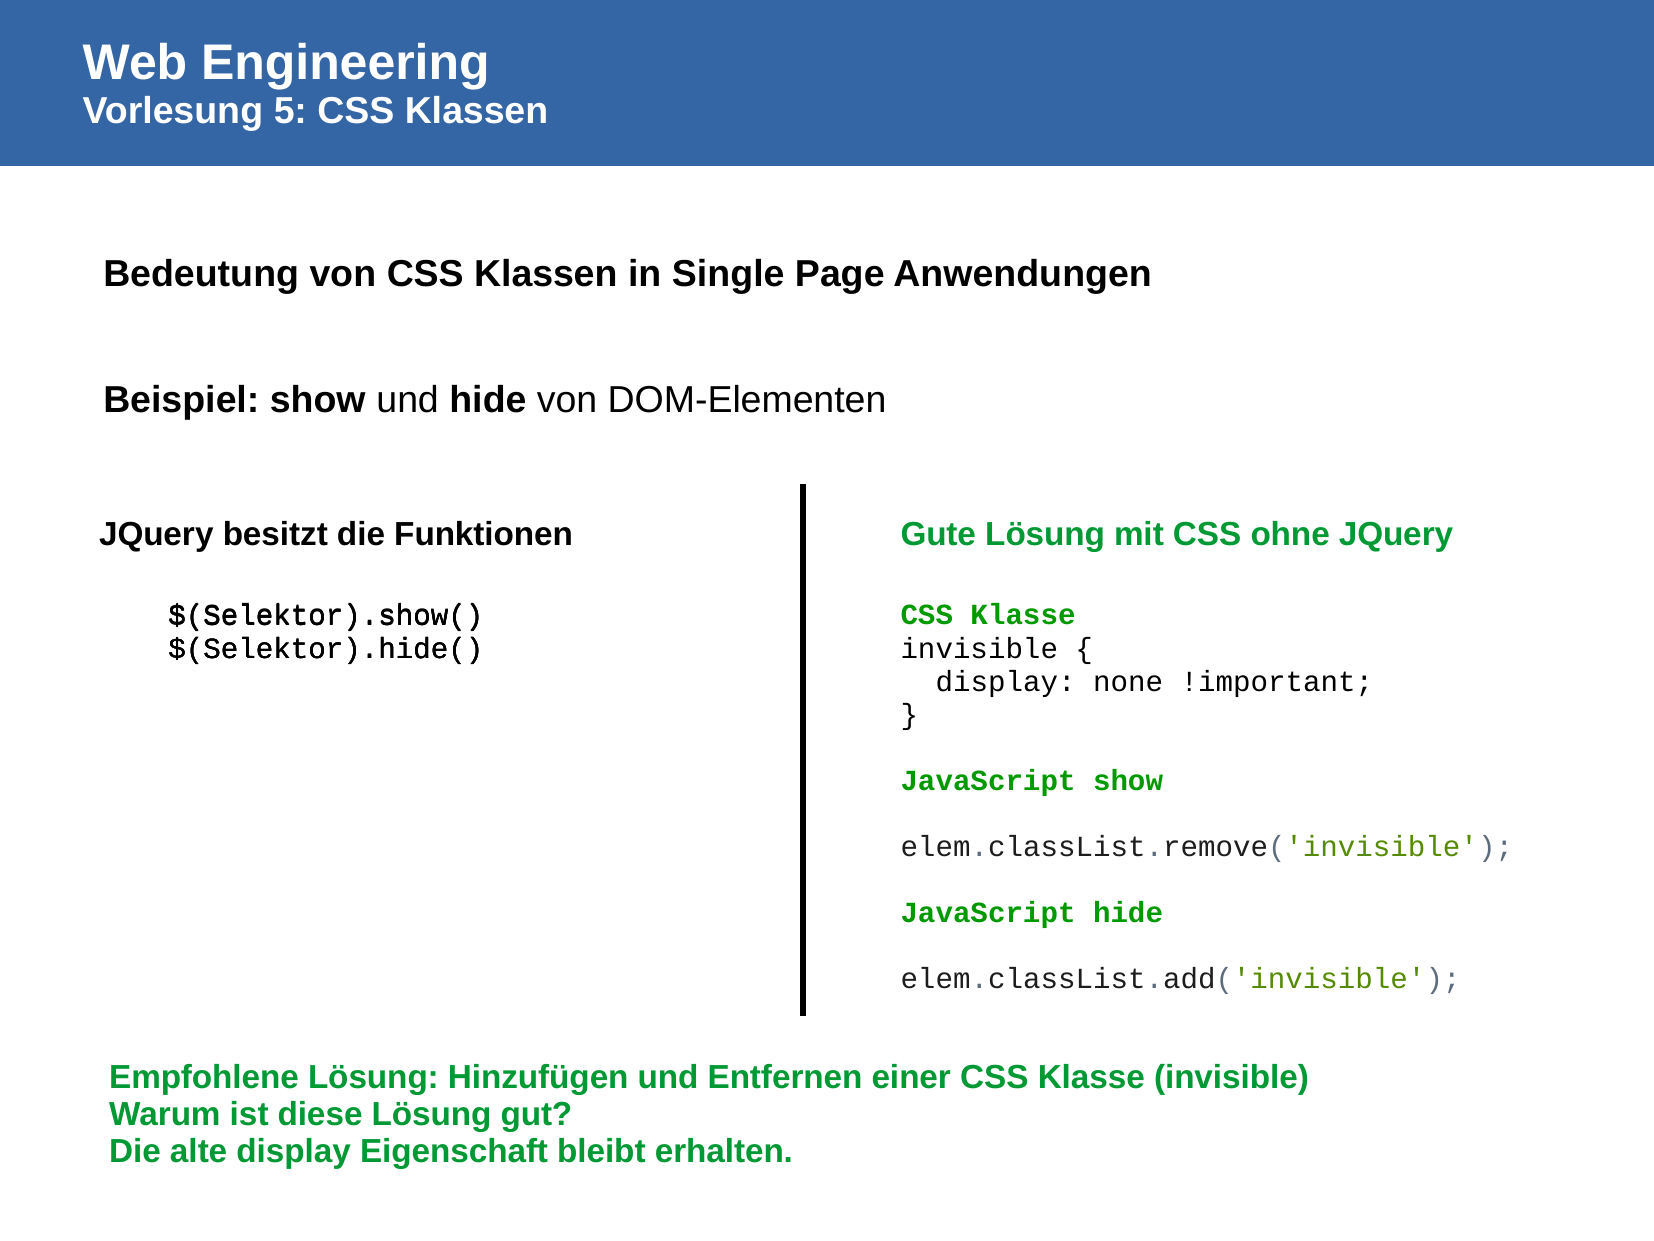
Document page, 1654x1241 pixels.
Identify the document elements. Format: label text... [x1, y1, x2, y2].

text_box Empfohlene Lösung: Hinzufügen und Entfernen einer CSS Klasse (invisible) Warum ist diese Lösung gut? Die alte display Eigenschaft bleibt erhalten. [94, 1051, 1577, 1178]
text_box Gute Lösung mit CSS ohne JQuery [885, 507, 1469, 560]
title Web Engineering Vorlesung 5: CSS Klassen [82, 0, 1571, 166]
text_box CSS Klasse invisible { display: none !important; } JavaScript show elem.classList.remove('invisible'); JavaScript hide elem.classList.add('invisible'); [885, 593, 1583, 1071]
text_box JQuery besitzt die Funktionen [84, 507, 589, 560]
text_box Bedeutung von CSS Klassen in Single Page Anwendungen Beispiel: show und hide von DOM-Elementen [88, 224, 1595, 485]
text_box $(Selektor).show() $(Selektor).hide() [153, 593, 520, 780]
